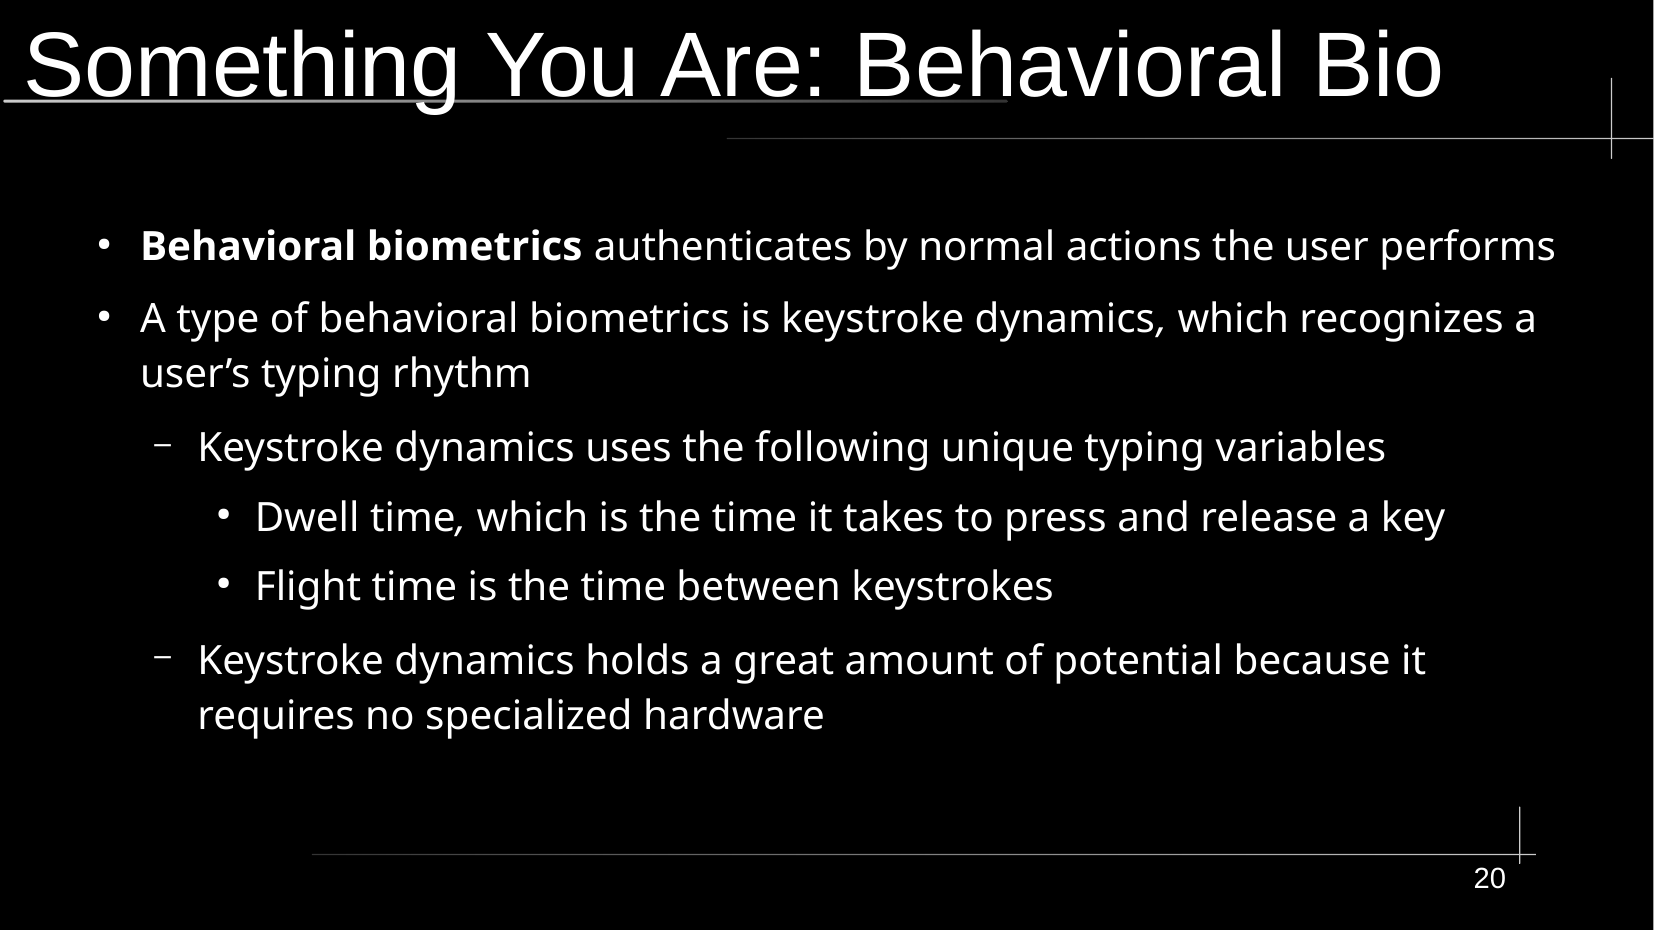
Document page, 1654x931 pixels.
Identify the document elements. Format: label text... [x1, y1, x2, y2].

list Behavioral biometrics authenticates by normal actions the user performs A type of behavioral biometrics is keystroke dynamics, which recognizes a user’s typing rhythm Keystroke dynamics uses the following unique typing variables Dwell time, which is the time it takes to press and release a key Flight time is the time between keystrokes Keystroke dynamics holds a great amount of potential because it requires no specialized hardware [82, 217, 1571, 758]
title Something You Are: Behavioral Bio [23, 11, 1589, 119]
